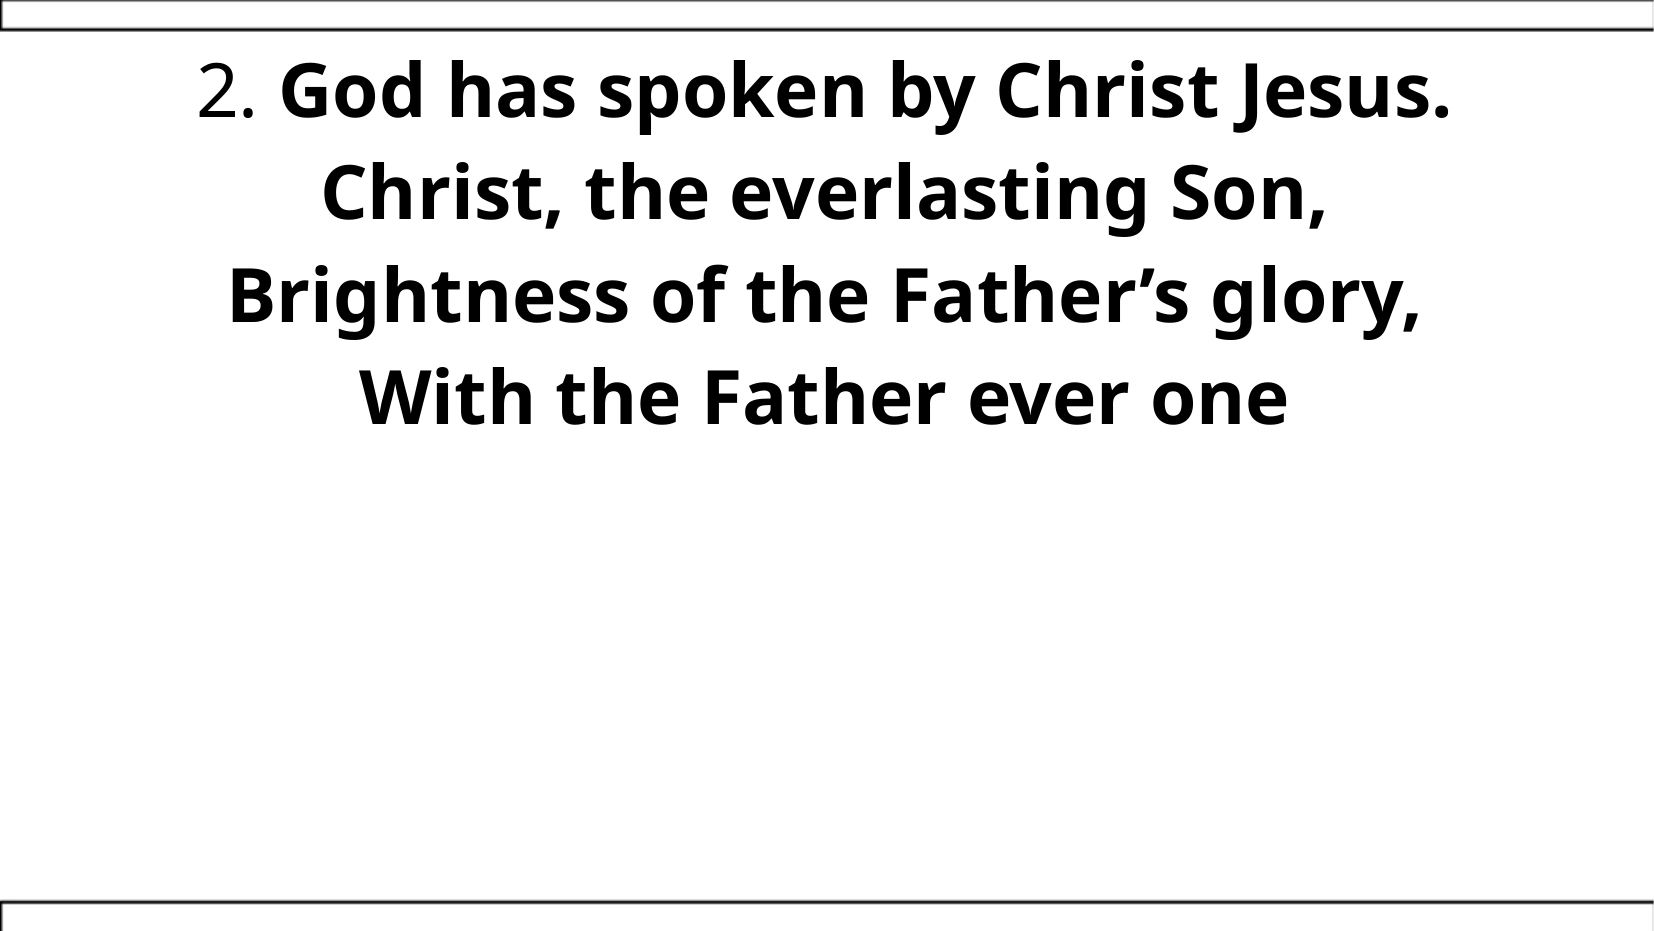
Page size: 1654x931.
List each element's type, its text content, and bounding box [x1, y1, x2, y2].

picture [0, 0, 1654, 931]
text_box 2. God has spoken by Christ Jesus. Christ, the everlasting Son, Brightness of the Father’s glory, With the Father ever one [105, 30, 1546, 445]
